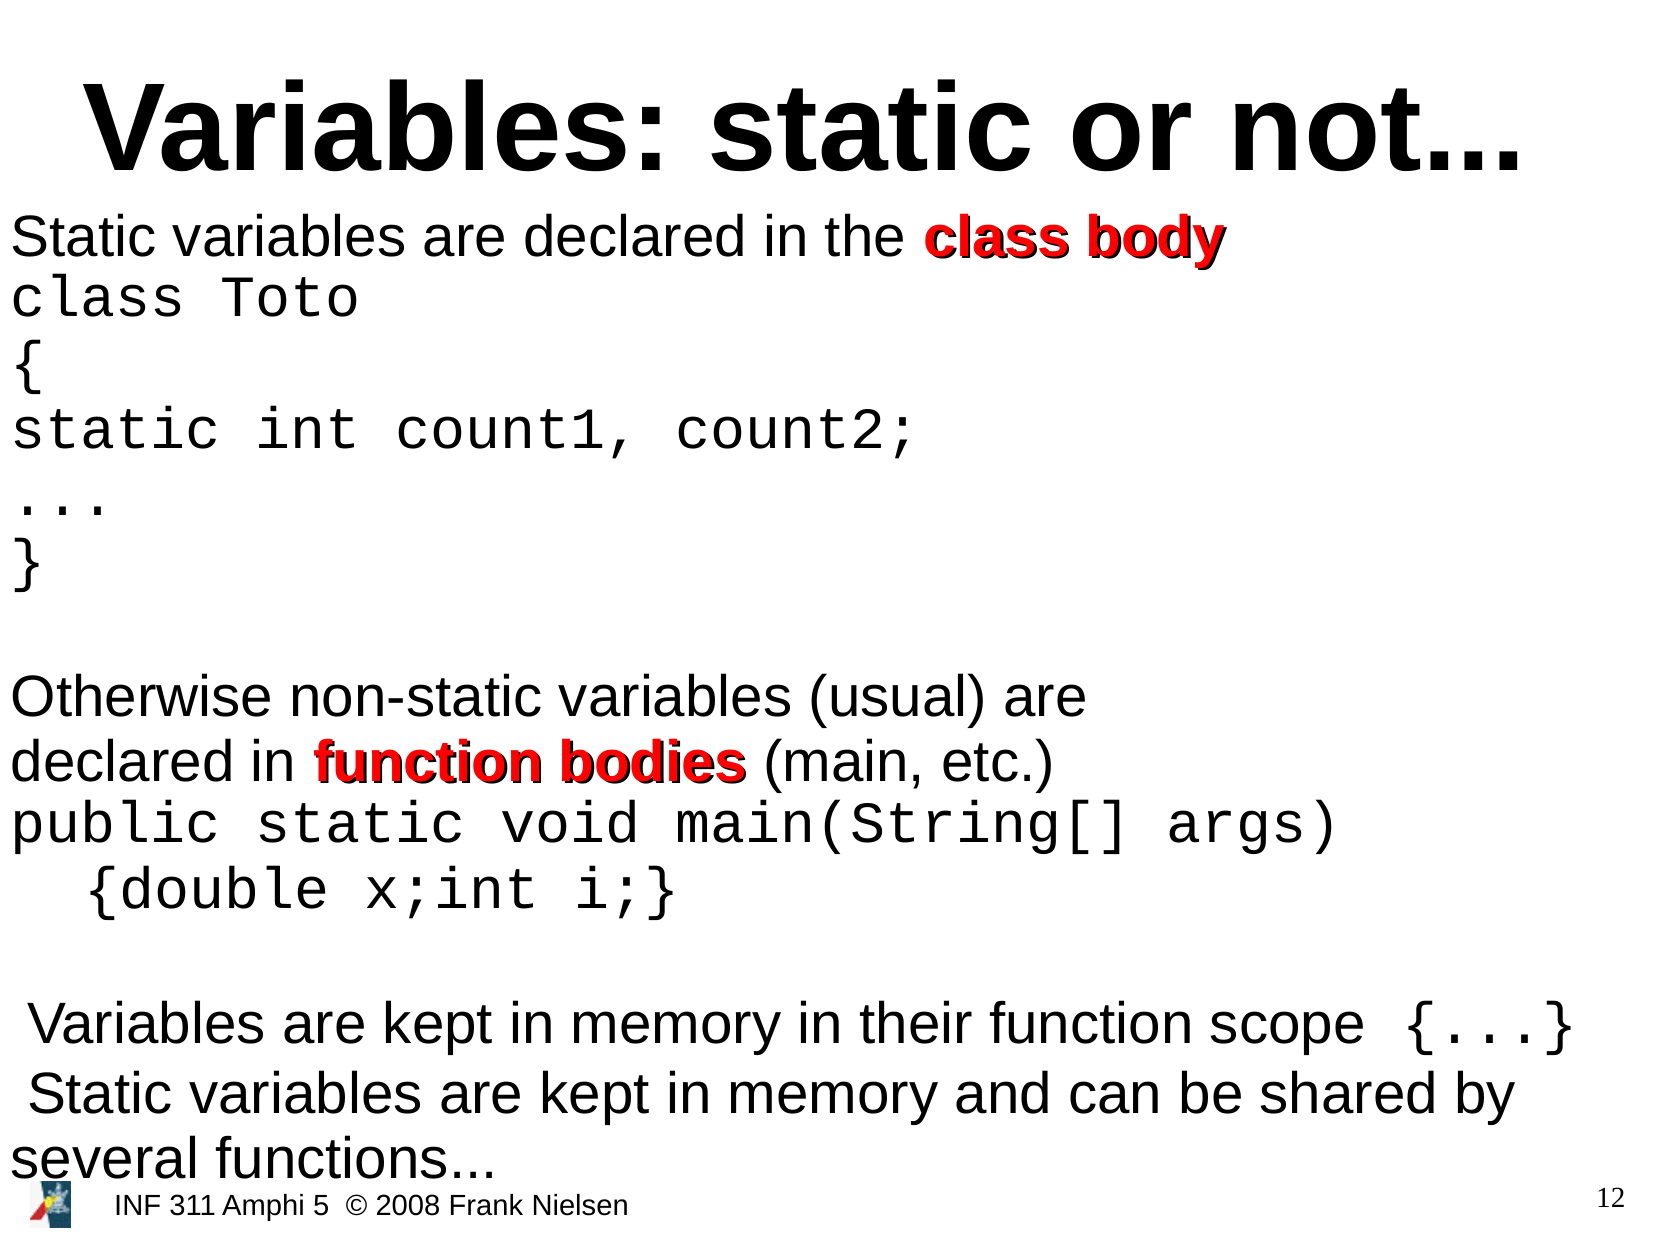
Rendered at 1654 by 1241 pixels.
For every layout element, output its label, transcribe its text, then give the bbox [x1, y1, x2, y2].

text_box Variables: static or not... [67, 49, 1543, 195]
text_box Static variables are declared in the class body class Toto { static int count1, count2; ... } Otherwise non-static variables (usual) are declared in function bodies (main, etc.) public static void main(String[] args) {double x;int i;} Variables are kept in memory in their function scope {...} Static variables are kept in memory and can be shared by several functions... [0, 195, 1654, 1241]
